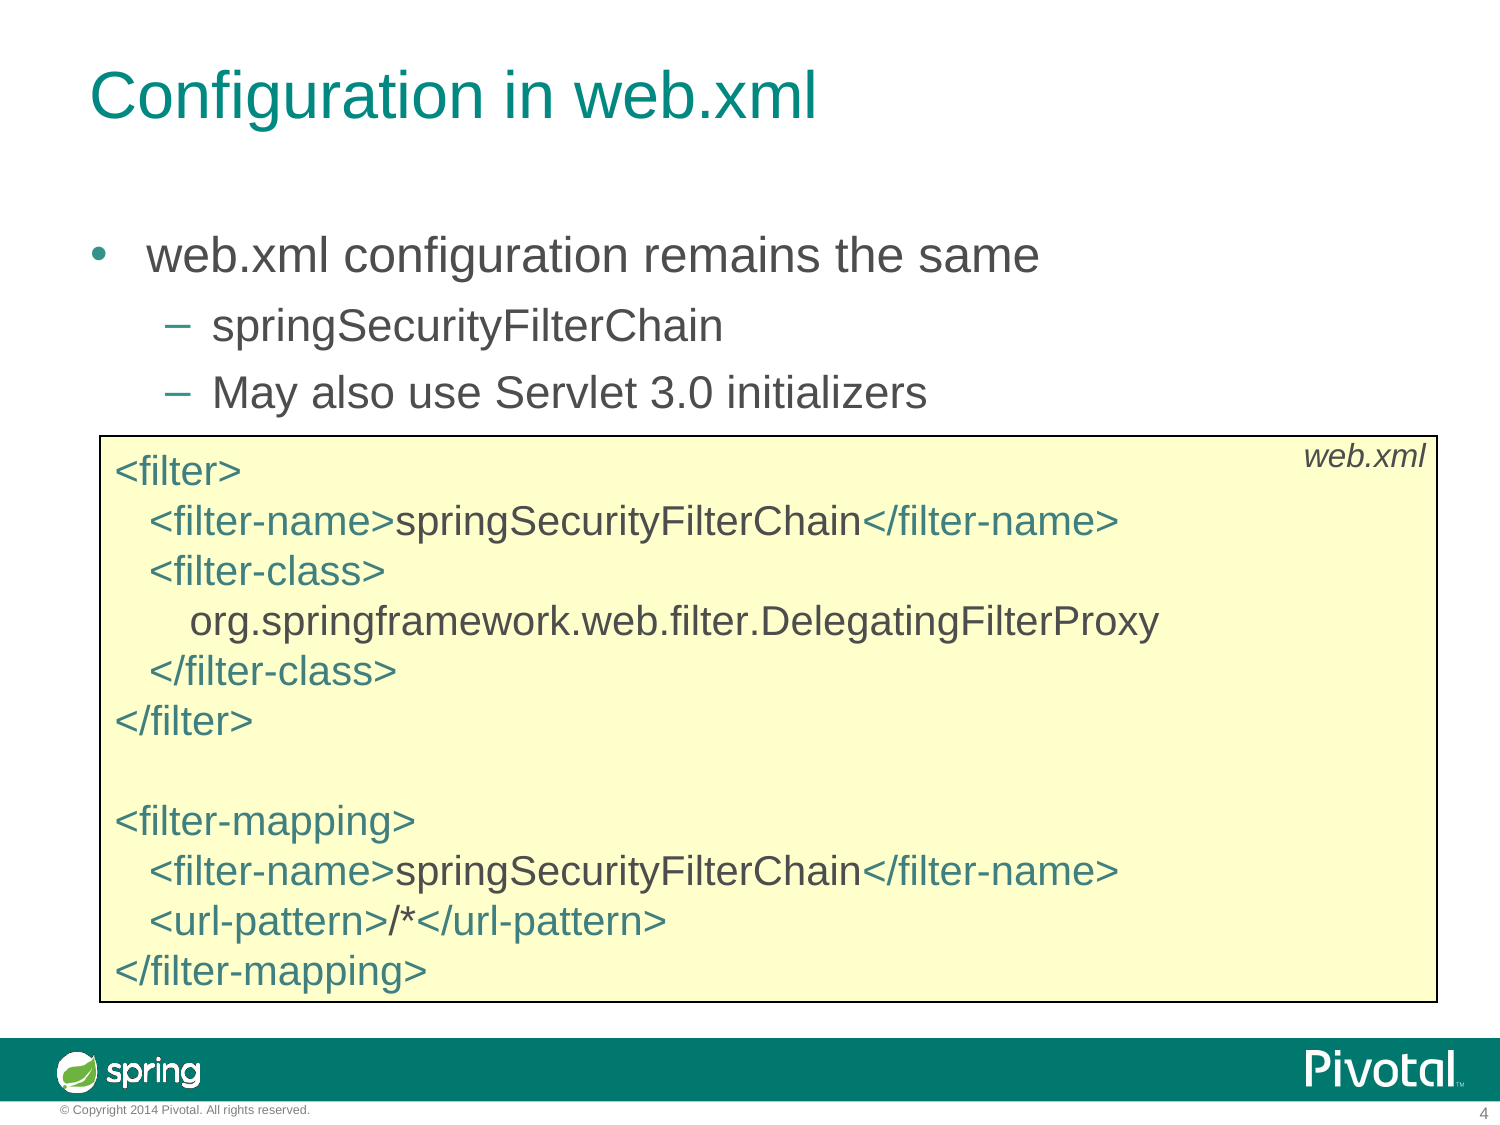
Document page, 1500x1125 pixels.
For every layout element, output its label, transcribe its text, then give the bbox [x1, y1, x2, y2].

picture [1306, 1050, 1464, 1087]
picture [32, 1041, 210, 1103]
title Configuration in web.xml [75, 0, 1426, 186]
text_box web.xml [1289, 427, 1473, 485]
list web.xml configuration remains the same springSecurityFilterChain May also use Servlet 3.0 initializers [75, 215, 1426, 958]
text_box <filter> <filter-name>springSecurityFilterChain</filter-name> <filter-class> org.springframework.web.filter.DelegatingFilterProxy </filter-class> </filter> <filter-mapping> <filter-name>springSecurityFilterChain</filter-name> <url-pattern>/*</url-pattern> </filter-mapping> [99, 435, 1438, 1002]
